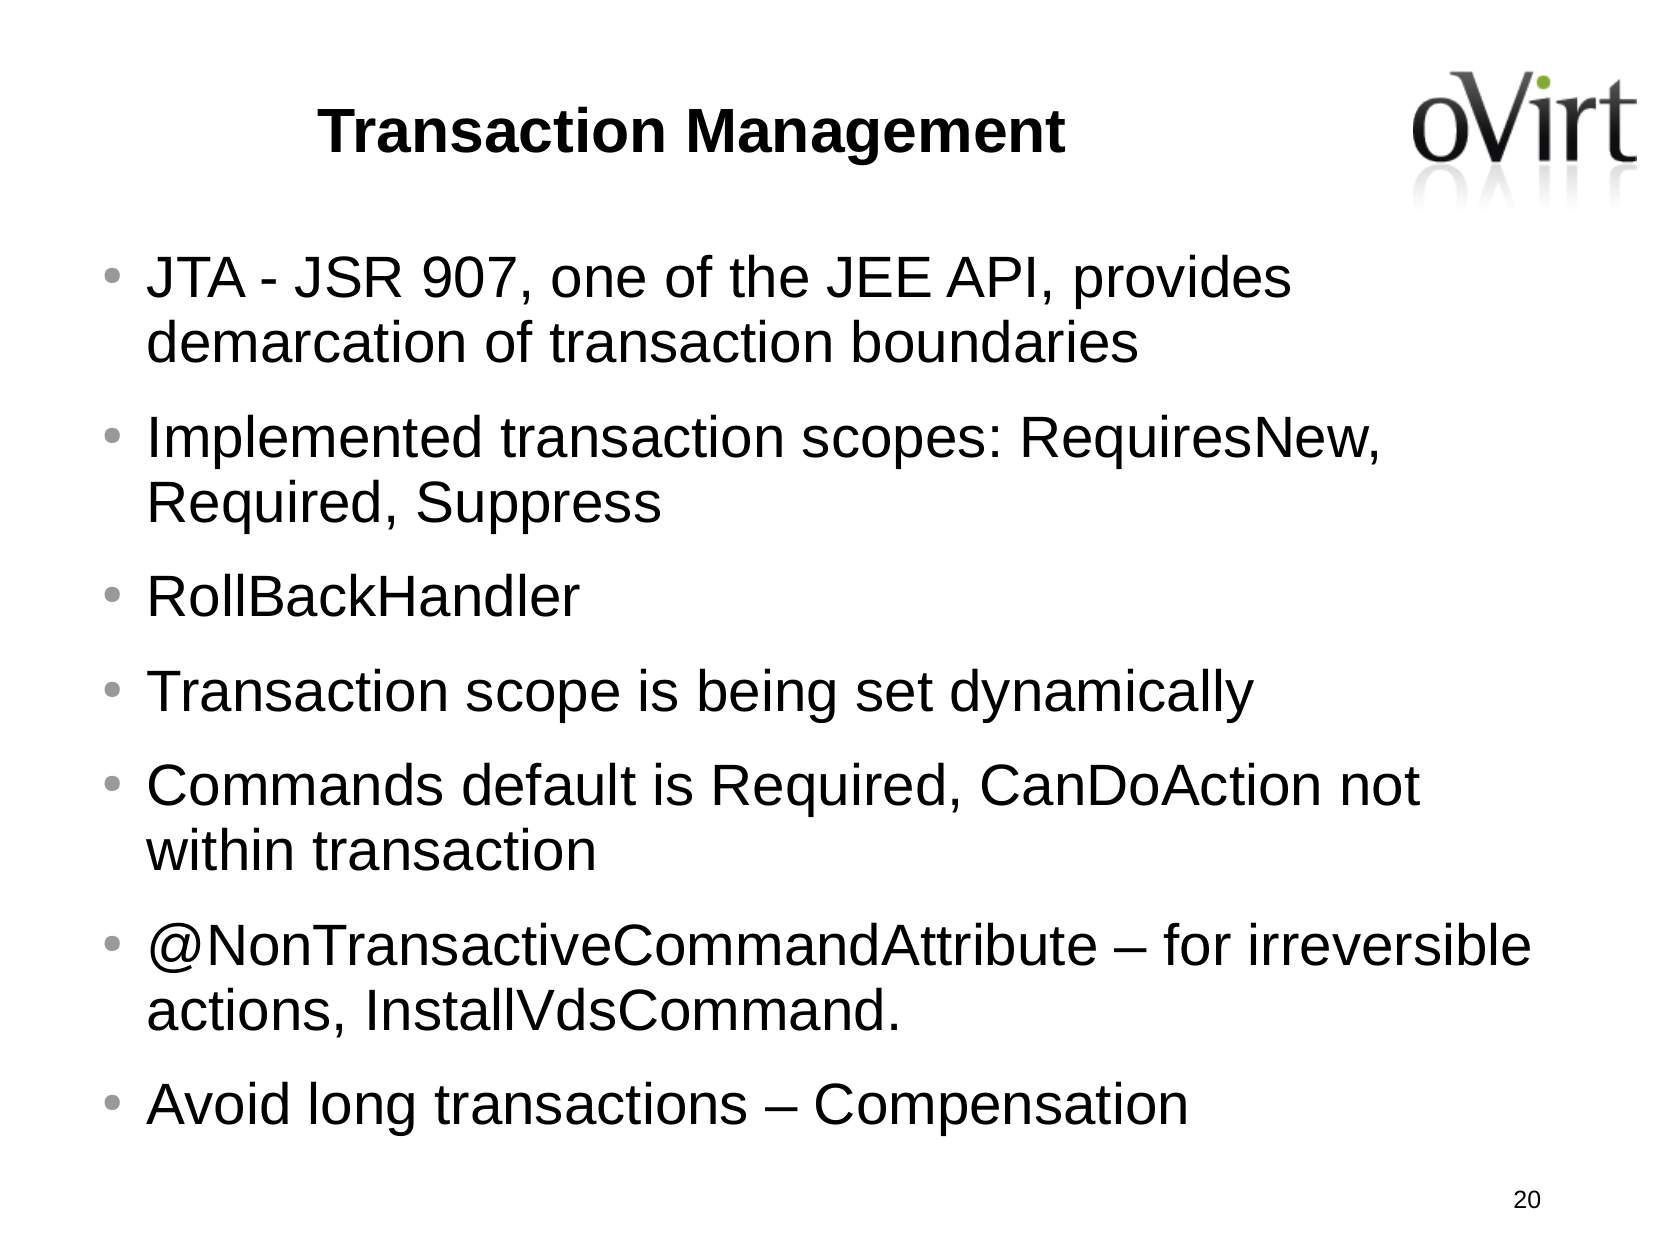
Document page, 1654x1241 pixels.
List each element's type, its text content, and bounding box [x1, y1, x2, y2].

title Transaction Management [82, 37, 1303, 226]
picture [1413, 63, 1637, 212]
list JTA - JSR 907, one of the JEE API, provides demarcation of transaction boundaries Implemented transaction scopes: RequiresNew, Required, Suppress RollBackHandler Transaction scope is being set dynamically Commands default is Required, CanDoAction not within transaction @NonTransactiveCommandAttribute – for irreversible actions, InstallVdsCommand. Avoid long transactions – Compensation [86, 244, 1576, 1138]
